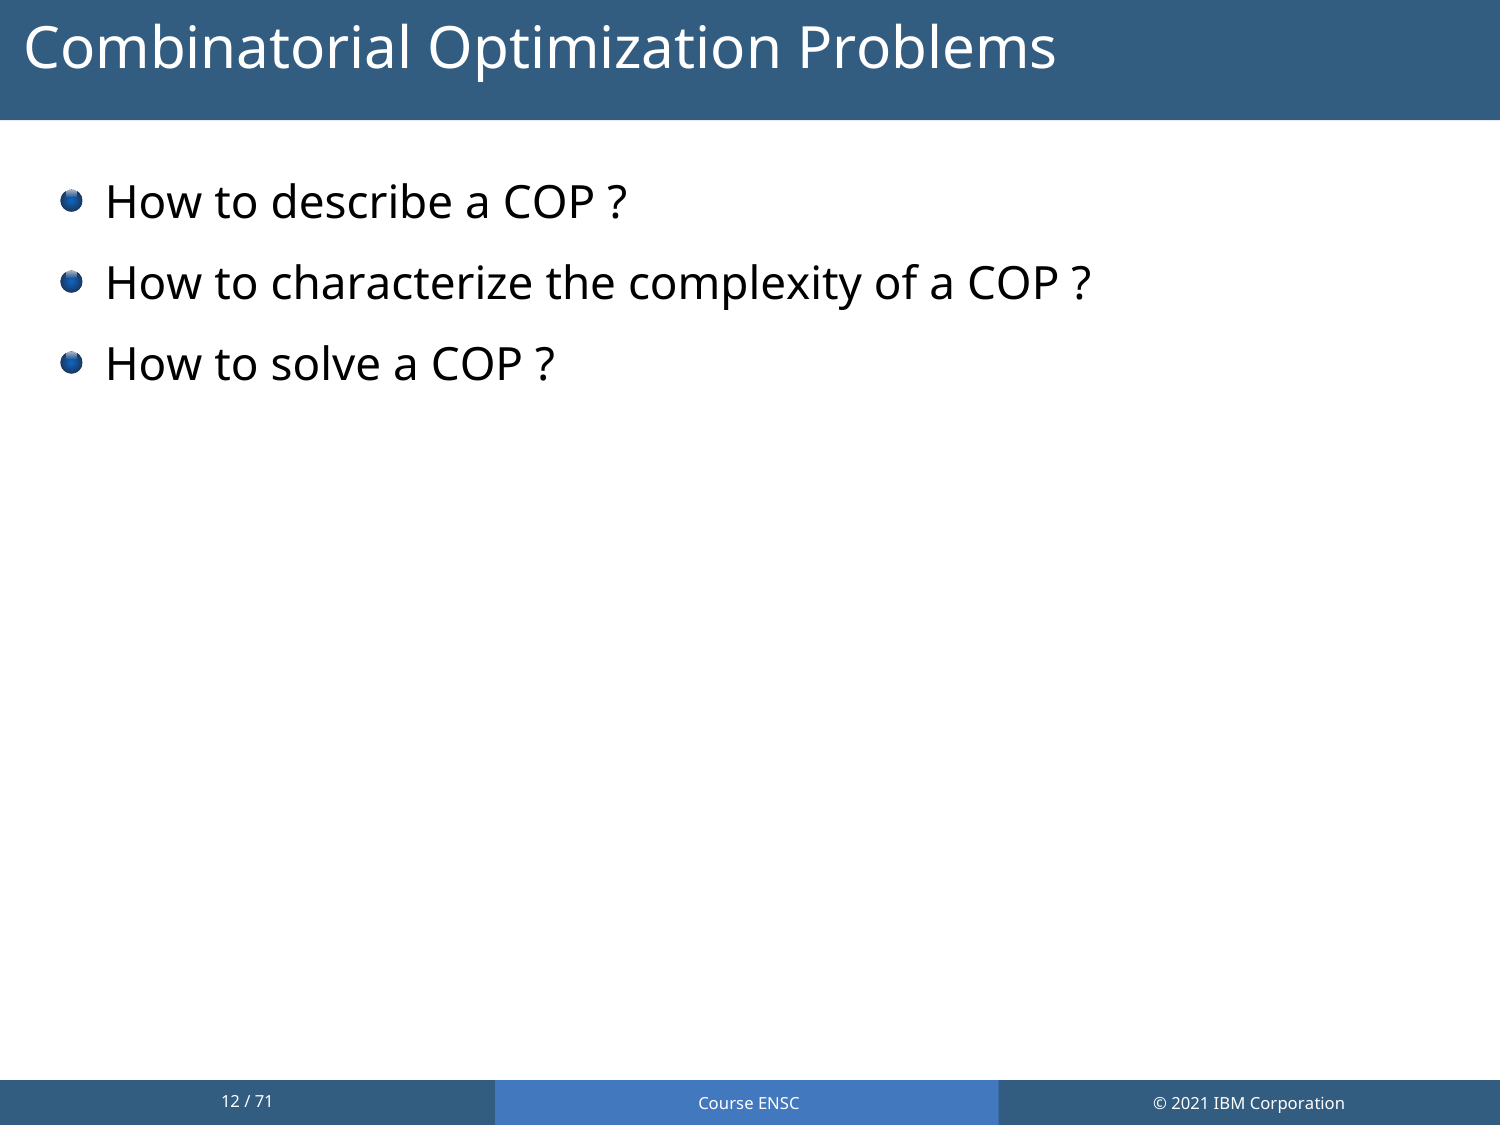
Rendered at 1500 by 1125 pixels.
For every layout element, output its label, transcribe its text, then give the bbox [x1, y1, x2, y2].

list How to describe a COP ? How to characterize the complexity of a COP ? How to solve a COP ? [45, 165, 1441, 1036]
title Combinatorial Optimization Problems [0, 0, 1500, 121]
